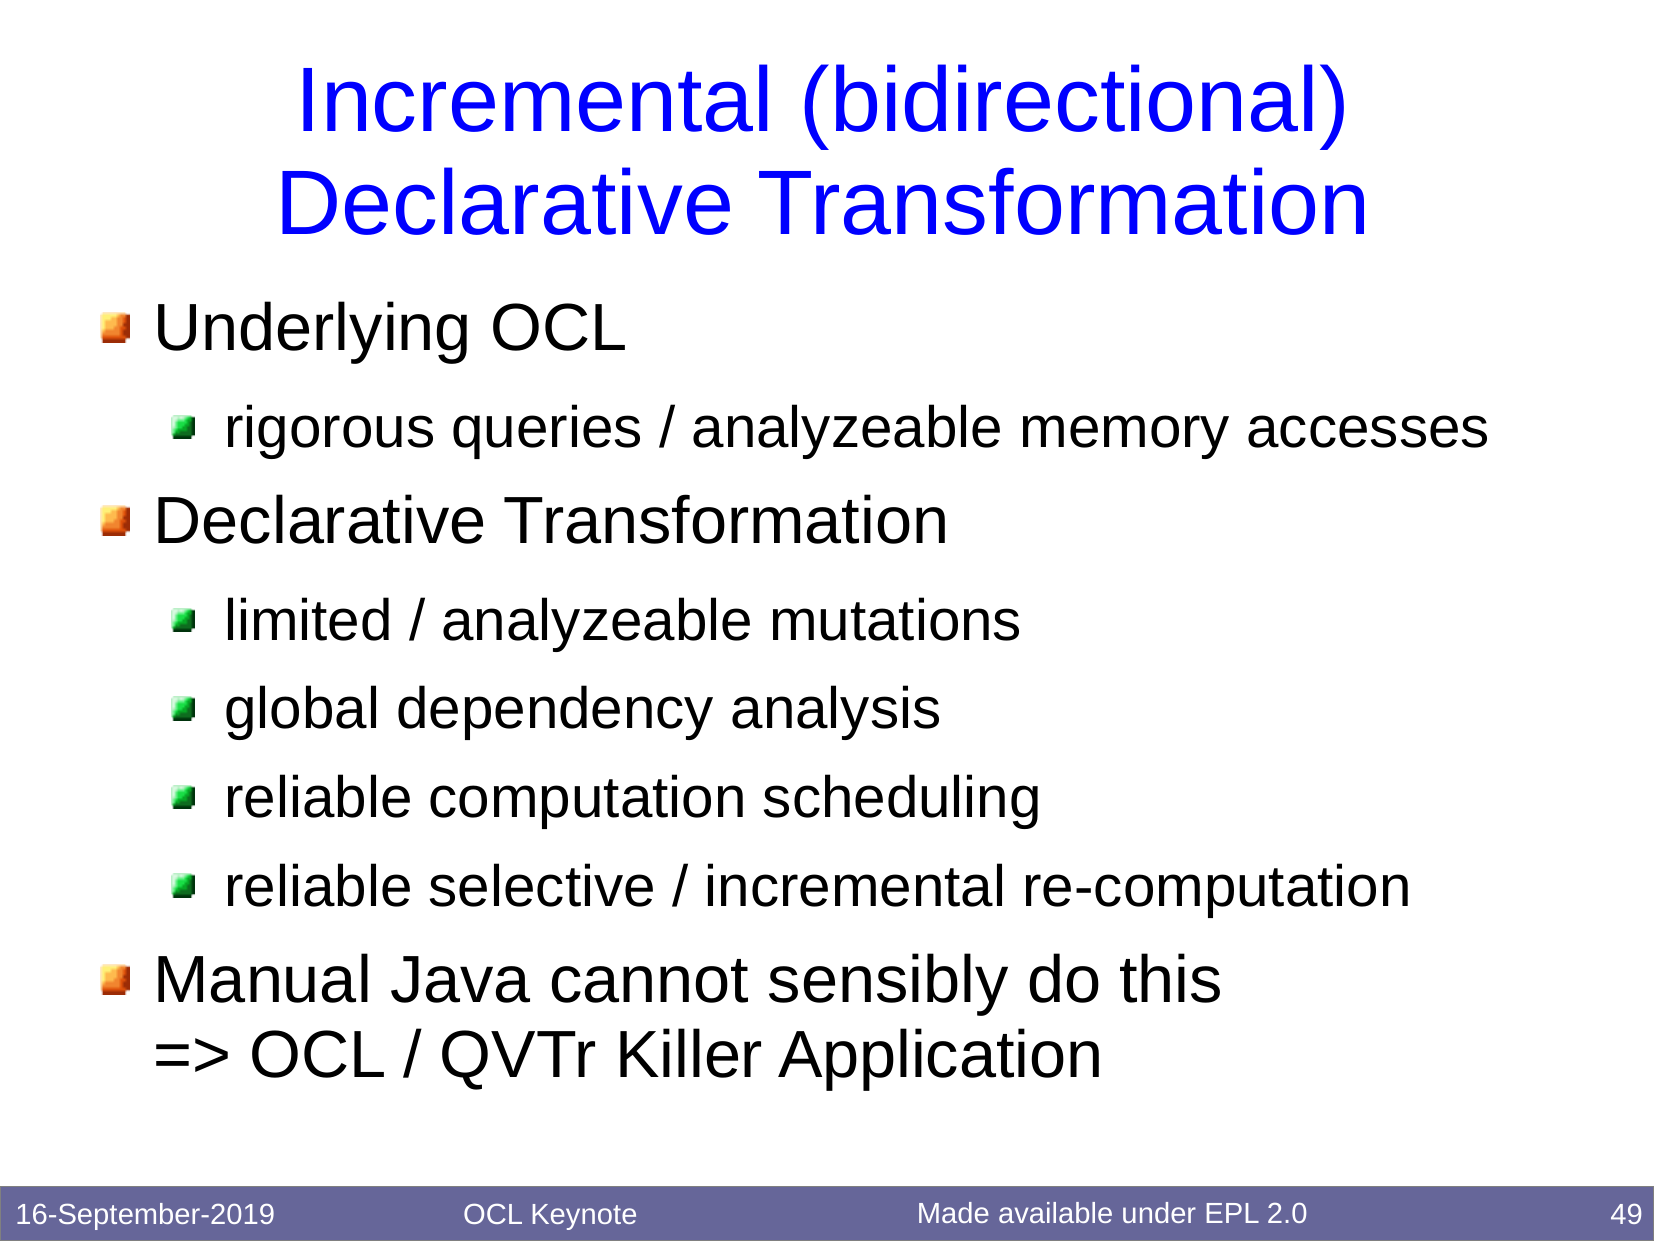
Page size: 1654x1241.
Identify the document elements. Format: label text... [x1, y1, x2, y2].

list Underlying OCL rigorous queries / analyzeable memory accesses Declarative Transformation limited / analyzeable mutations global dependency analysis reliable computation scheduling reliable selective / incremental re-computation Manual Java cannot sensibly do this => OCL / QVTr Killer Application [82, 290, 1571, 1092]
title Incremental (bidirectional) Declarative Transformation [82, 47, 1565, 255]
